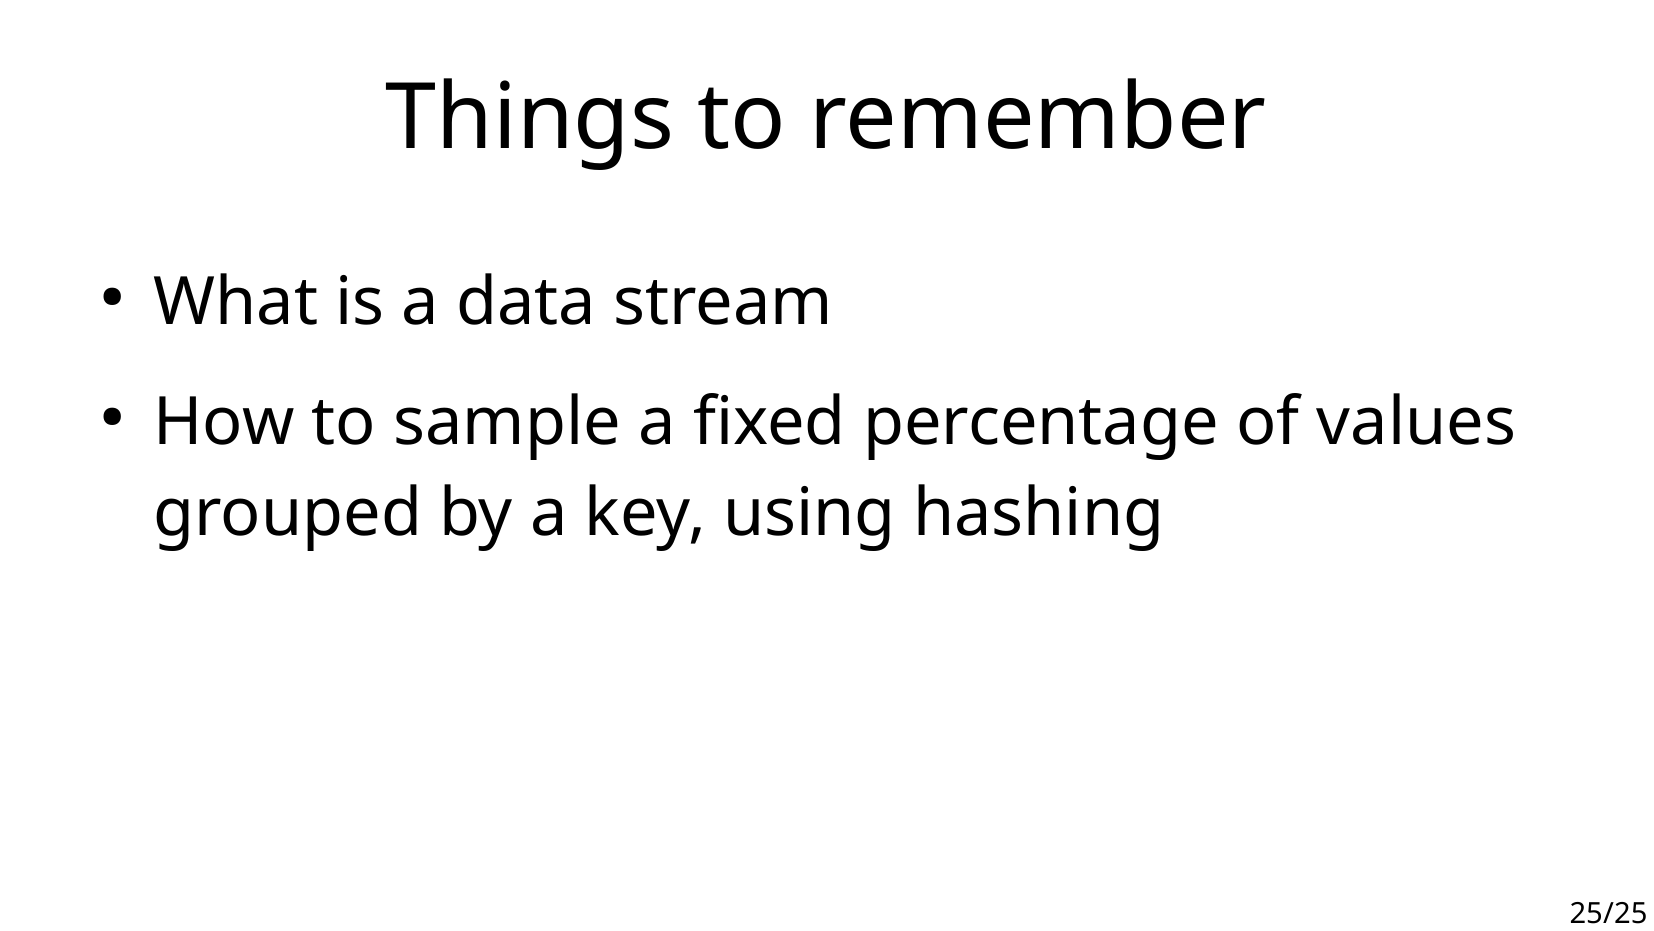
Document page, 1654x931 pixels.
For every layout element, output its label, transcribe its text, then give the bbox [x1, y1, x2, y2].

title Things to remember [82, 1, 1571, 226]
list What is a data stream How to sample a fixed percentage of values grouped by a key, using hashing [82, 253, 1571, 793]
